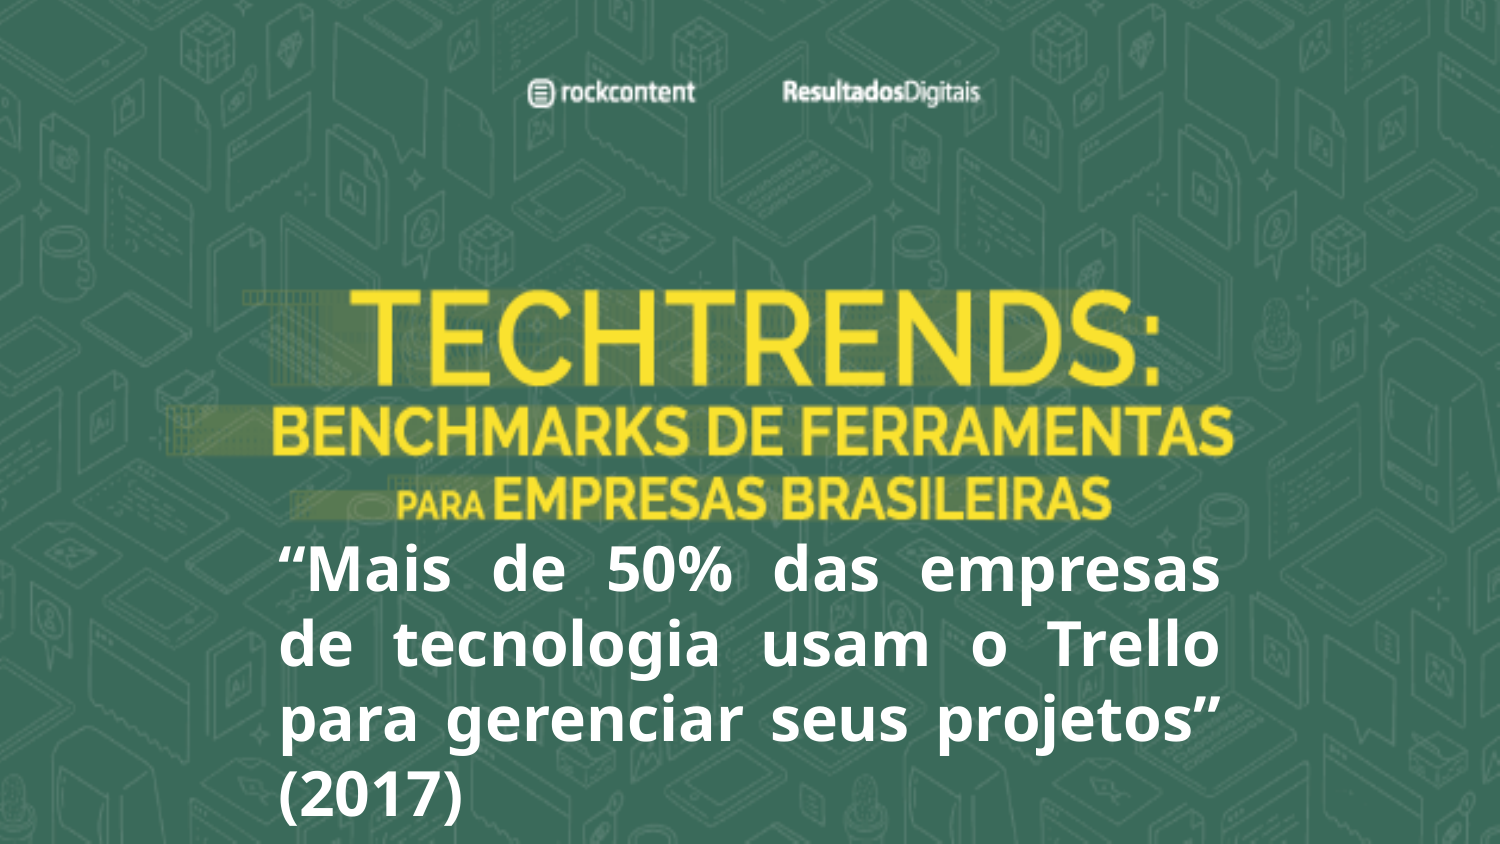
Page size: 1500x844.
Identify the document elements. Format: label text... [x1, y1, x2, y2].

title “Mais de 50% das empresas de tecnologia usam o Trello para gerenciar seus projetos” (2017) [263, 543, 1237, 814]
picture [0, 0, 1500, 844]
